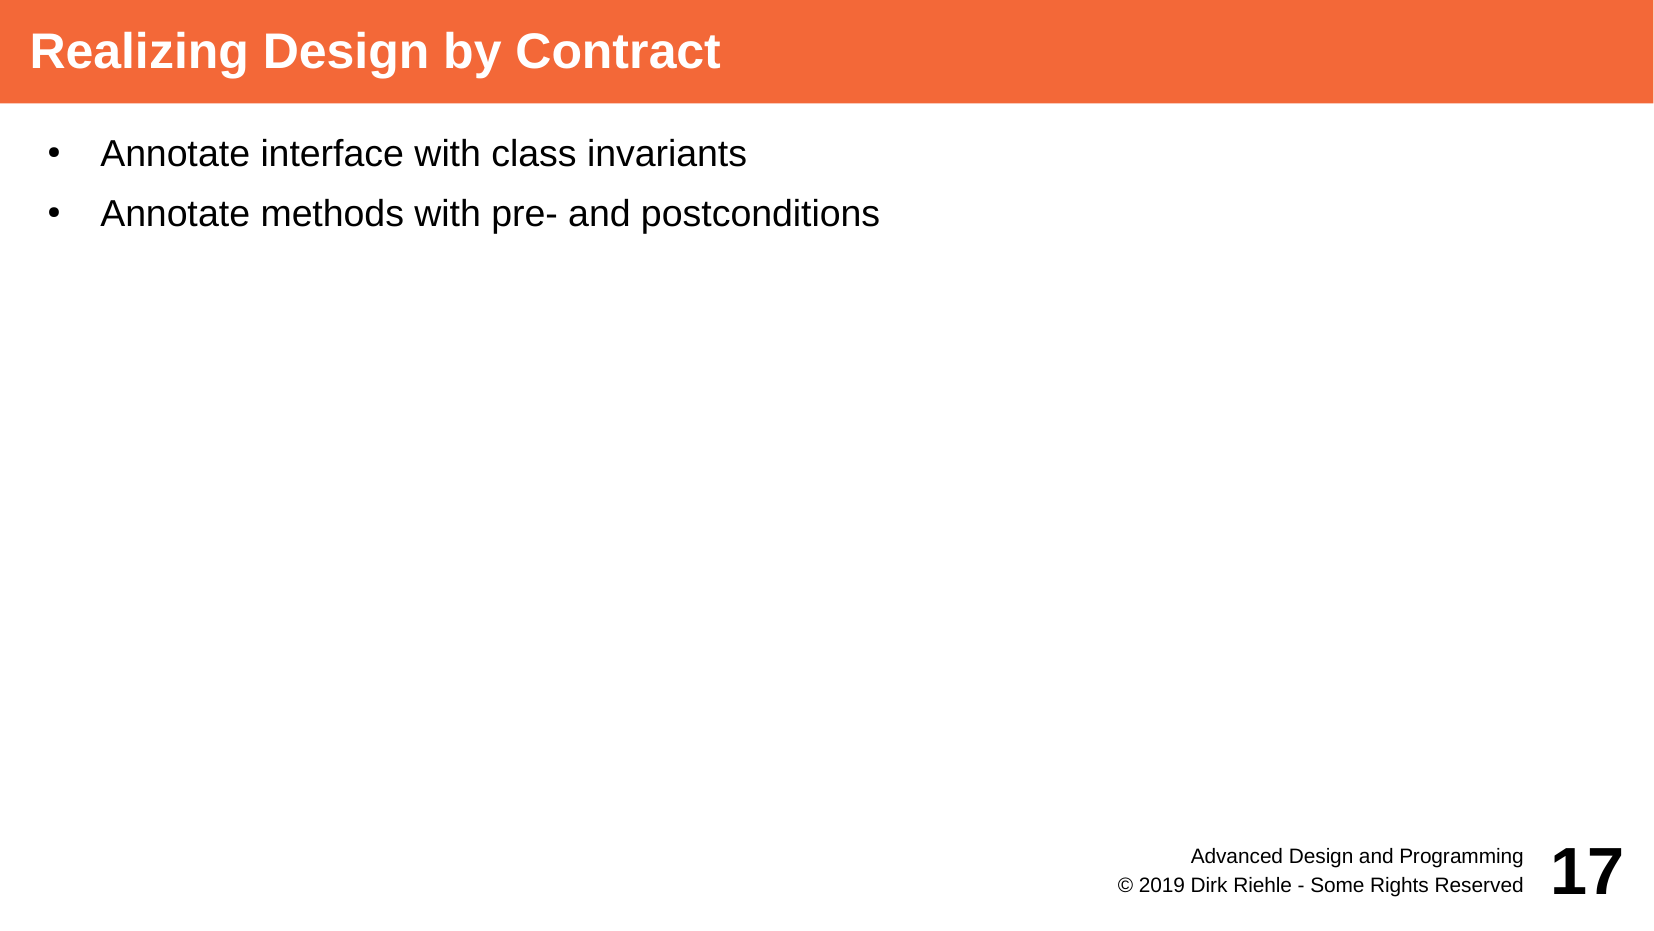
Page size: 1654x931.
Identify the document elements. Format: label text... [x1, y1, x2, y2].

list Annotate interface with class invariants Annotate methods with pre- and postconditions [29, 132, 1625, 813]
title Realizing Design by Contract [0, 0, 1654, 104]
